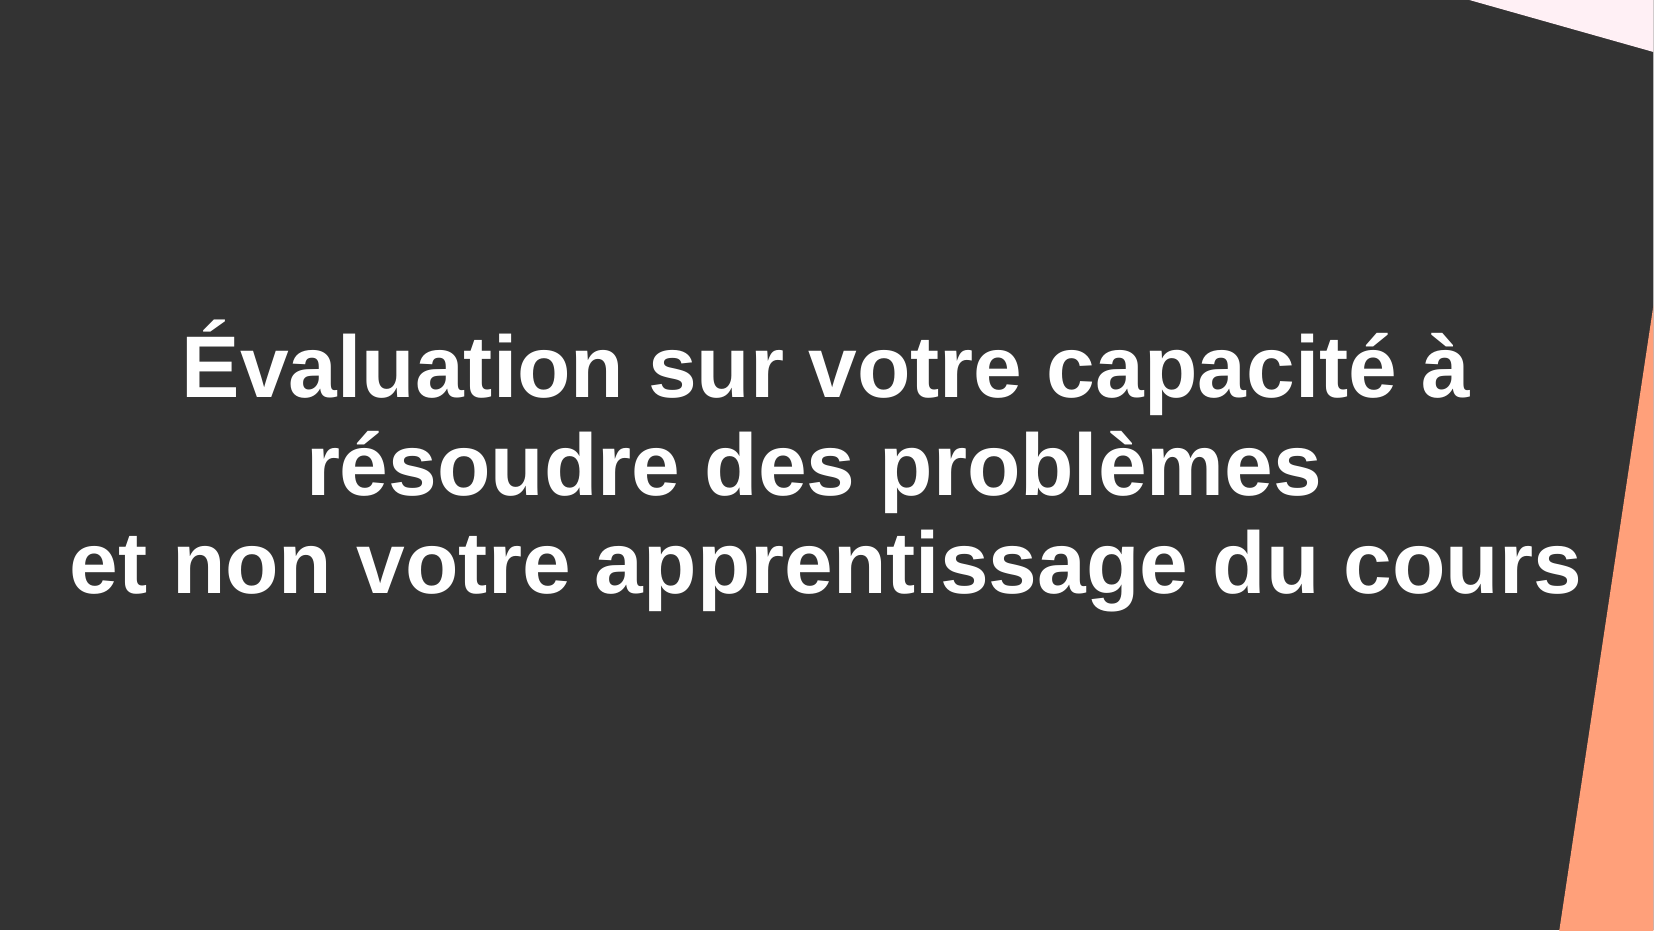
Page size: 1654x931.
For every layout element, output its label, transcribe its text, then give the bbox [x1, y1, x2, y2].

title Évaluation sur votre capacité à résoudre des problèmes et non votre apprentissage du cours [31, 318, 1622, 649]
text_box [1469, 0, 1654, 53]
text_box [1559, 301, 1654, 931]
